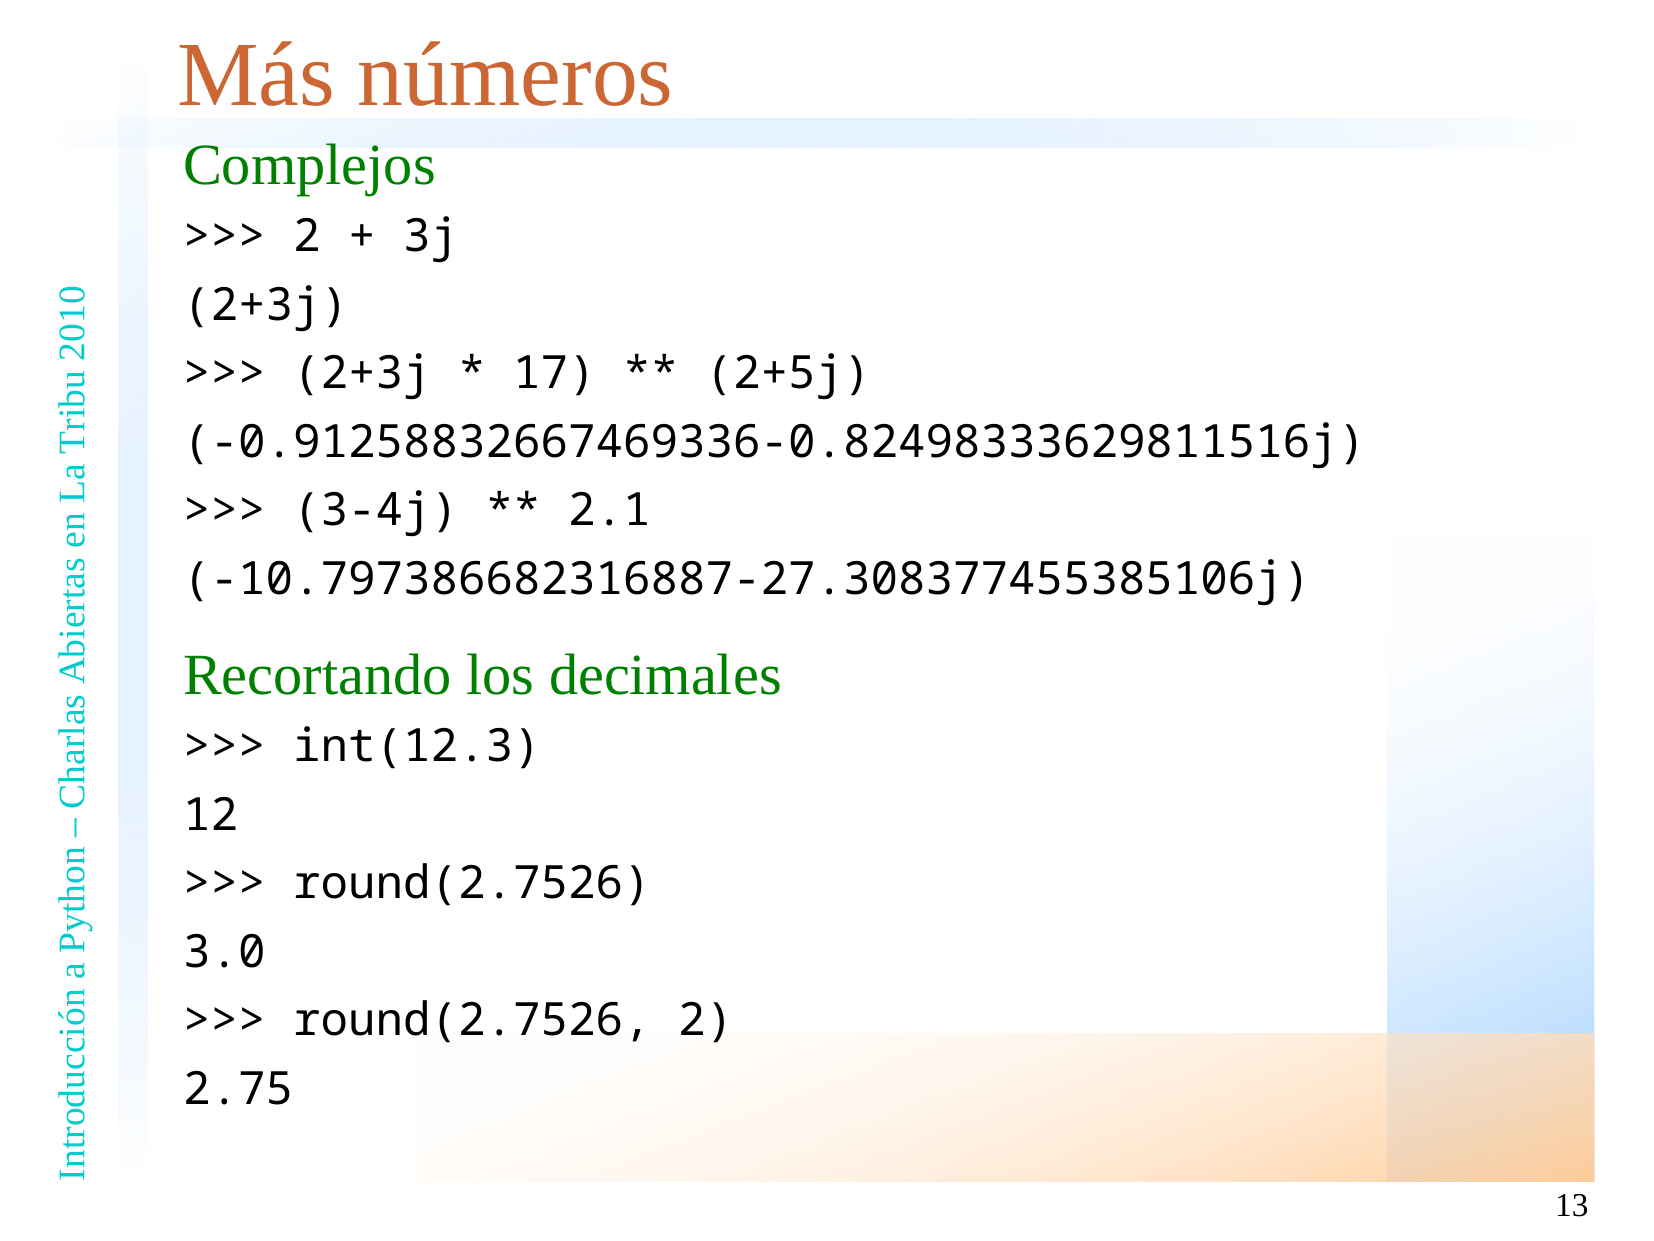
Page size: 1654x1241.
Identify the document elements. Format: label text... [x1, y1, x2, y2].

text_box Complejos >>> 2 + 3j (2+3j) >>> (2+3j * 17) ** (2+5j) (-0.91258832667469336-0.82498333629811516j) >>> (3-4j) ** 2.1 (-10.797386682316887-27.308377455385106j) Recortando los decimales >>> int(12.3) 12 >>> round(2.7526) 3.0 >>> round(2.7526, 2) 2.75 [147, 147, 1595, 1171]
title Más números [177, 0, 1595, 147]
